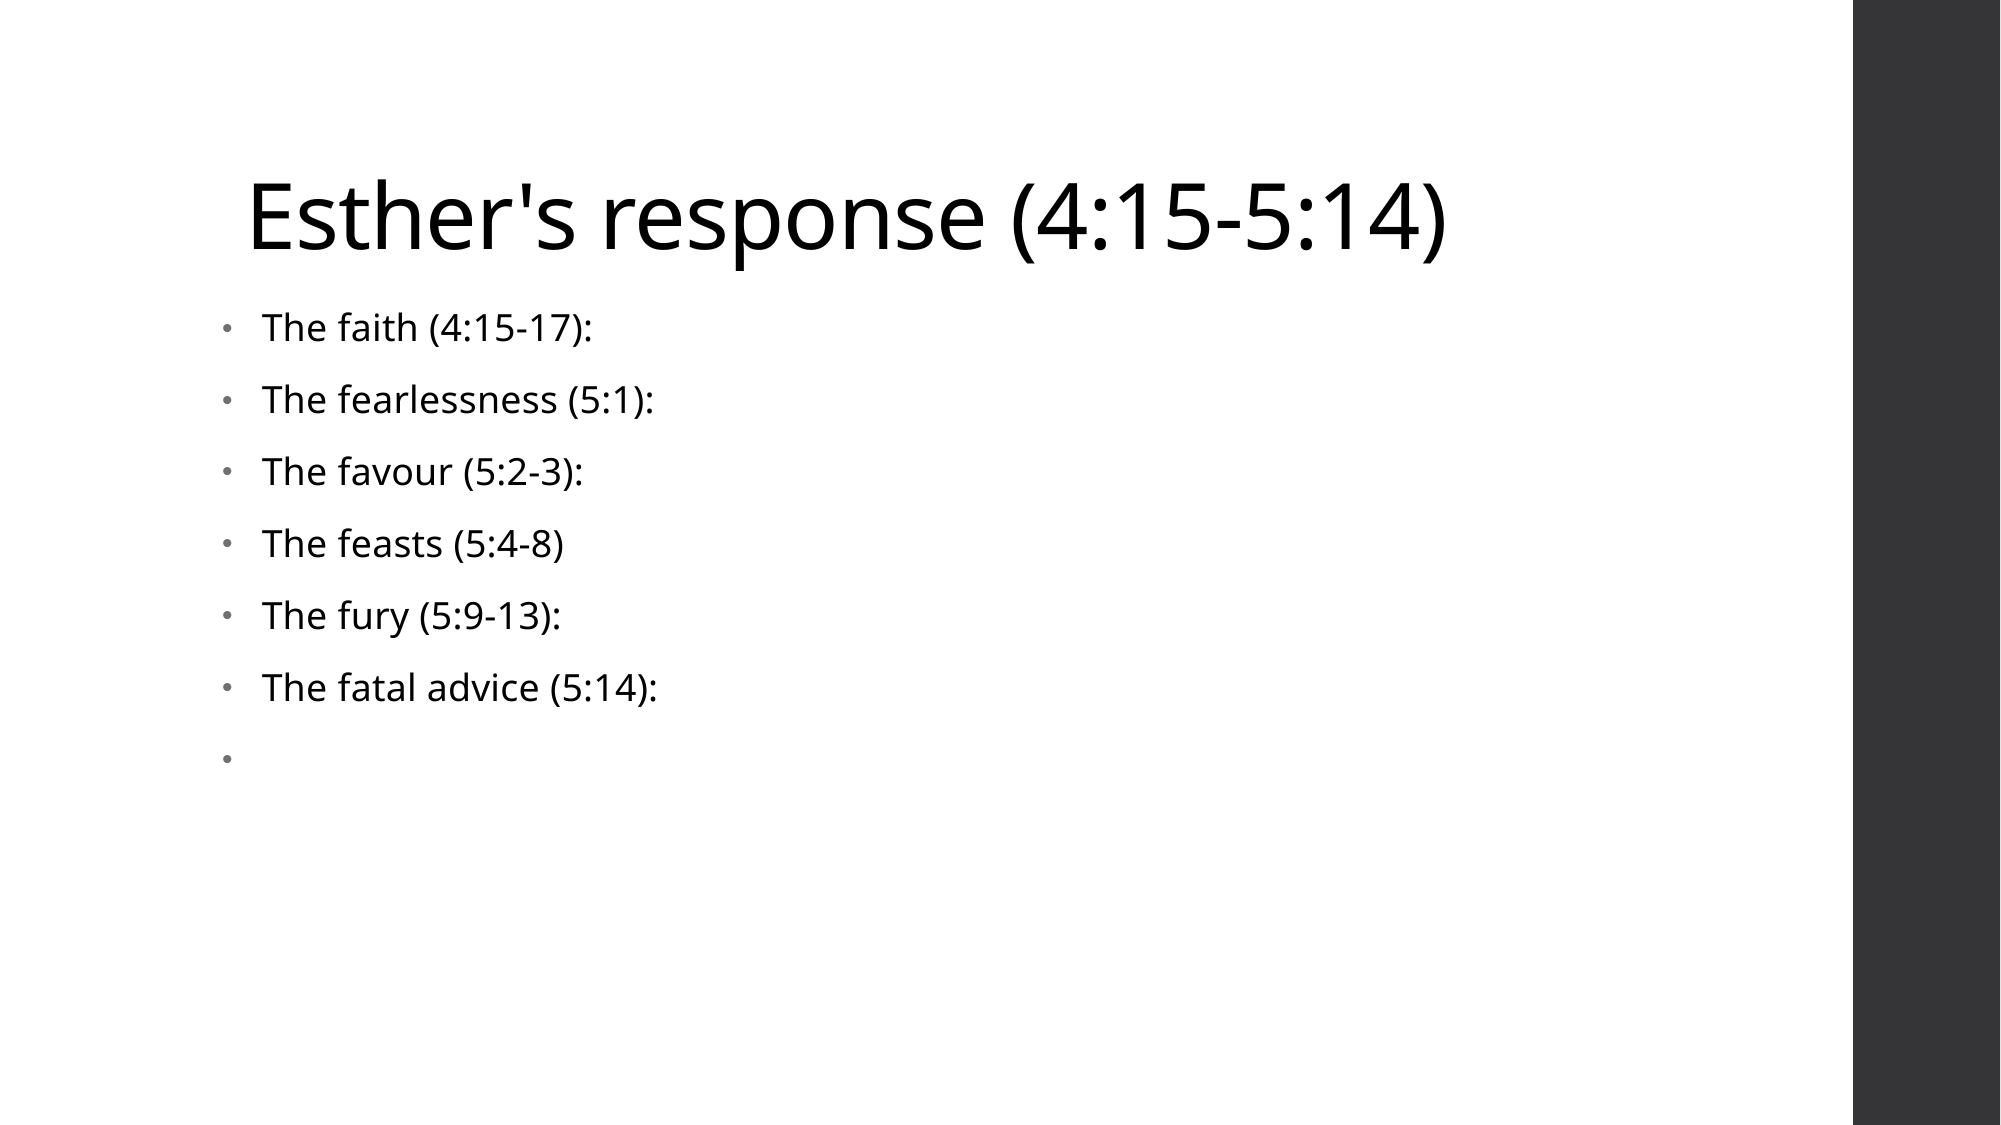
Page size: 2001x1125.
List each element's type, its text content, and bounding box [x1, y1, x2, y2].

title Esther's response (4:15-5:14) [206, 60, 1797, 278]
list The faith (4:15-17): The fearlessness (5:1): The favour (5:2-3): The feasts (5:4-8) The fury (5:9-13): The fatal advice (5:14): [206, 299, 1617, 1014]
